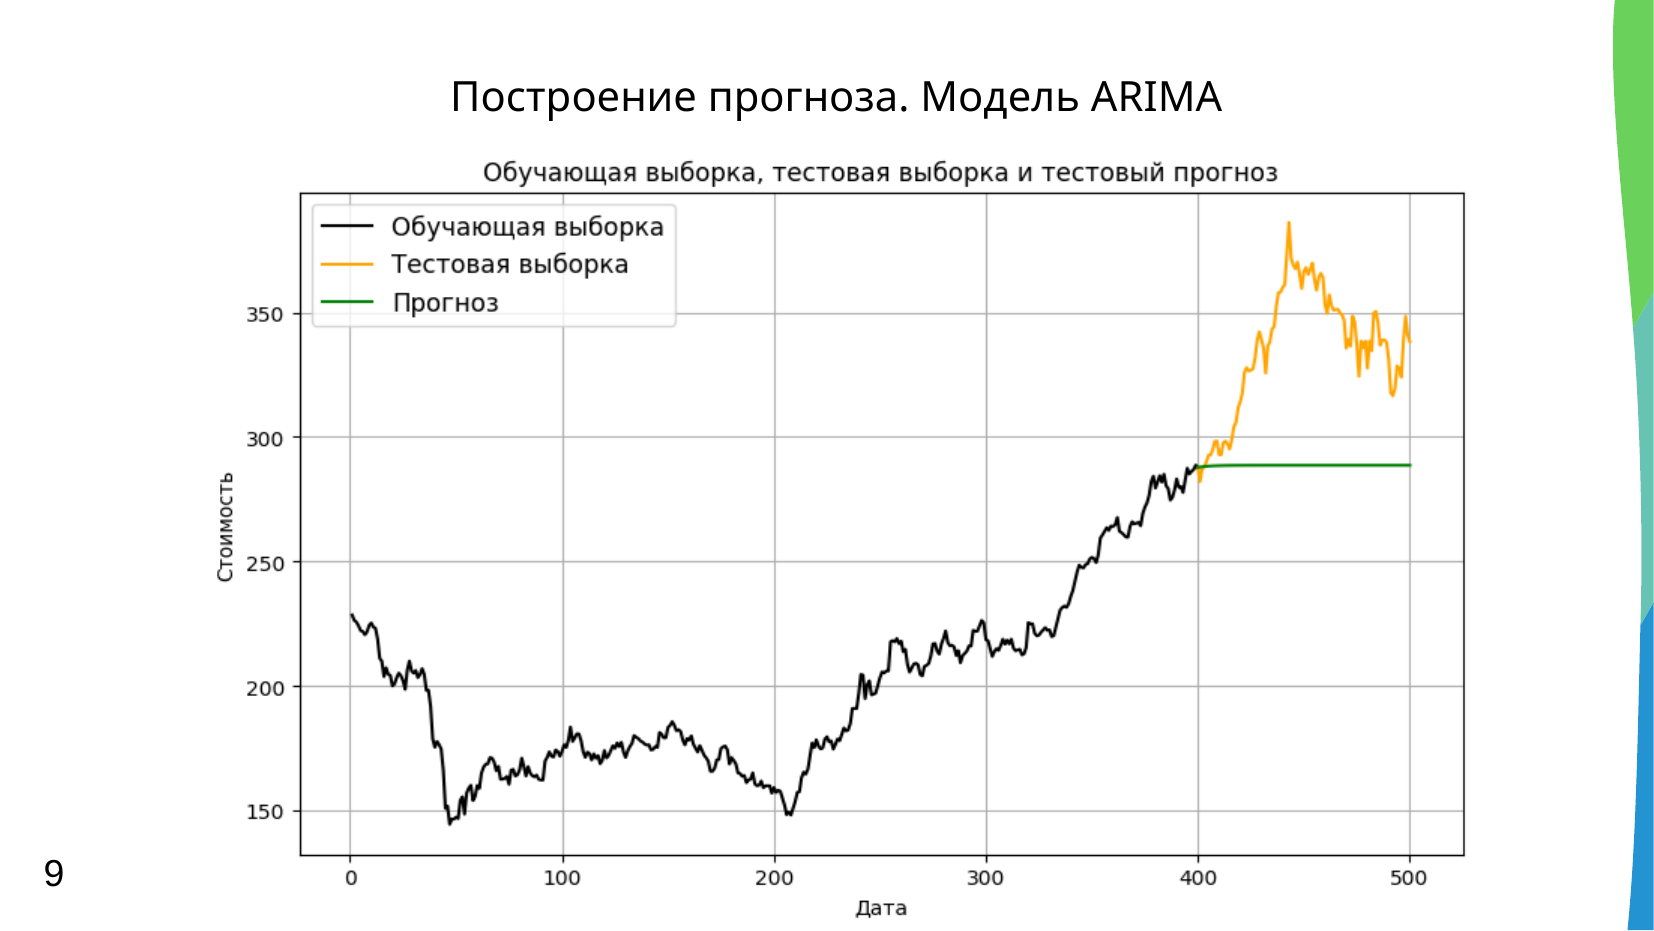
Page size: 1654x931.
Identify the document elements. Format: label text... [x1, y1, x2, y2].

title Построение прогноза. Модель ARIMA [88, 29, 1514, 161]
picture [201, 147, 1477, 931]
text_box <номер> [28, 845, 591, 916]
